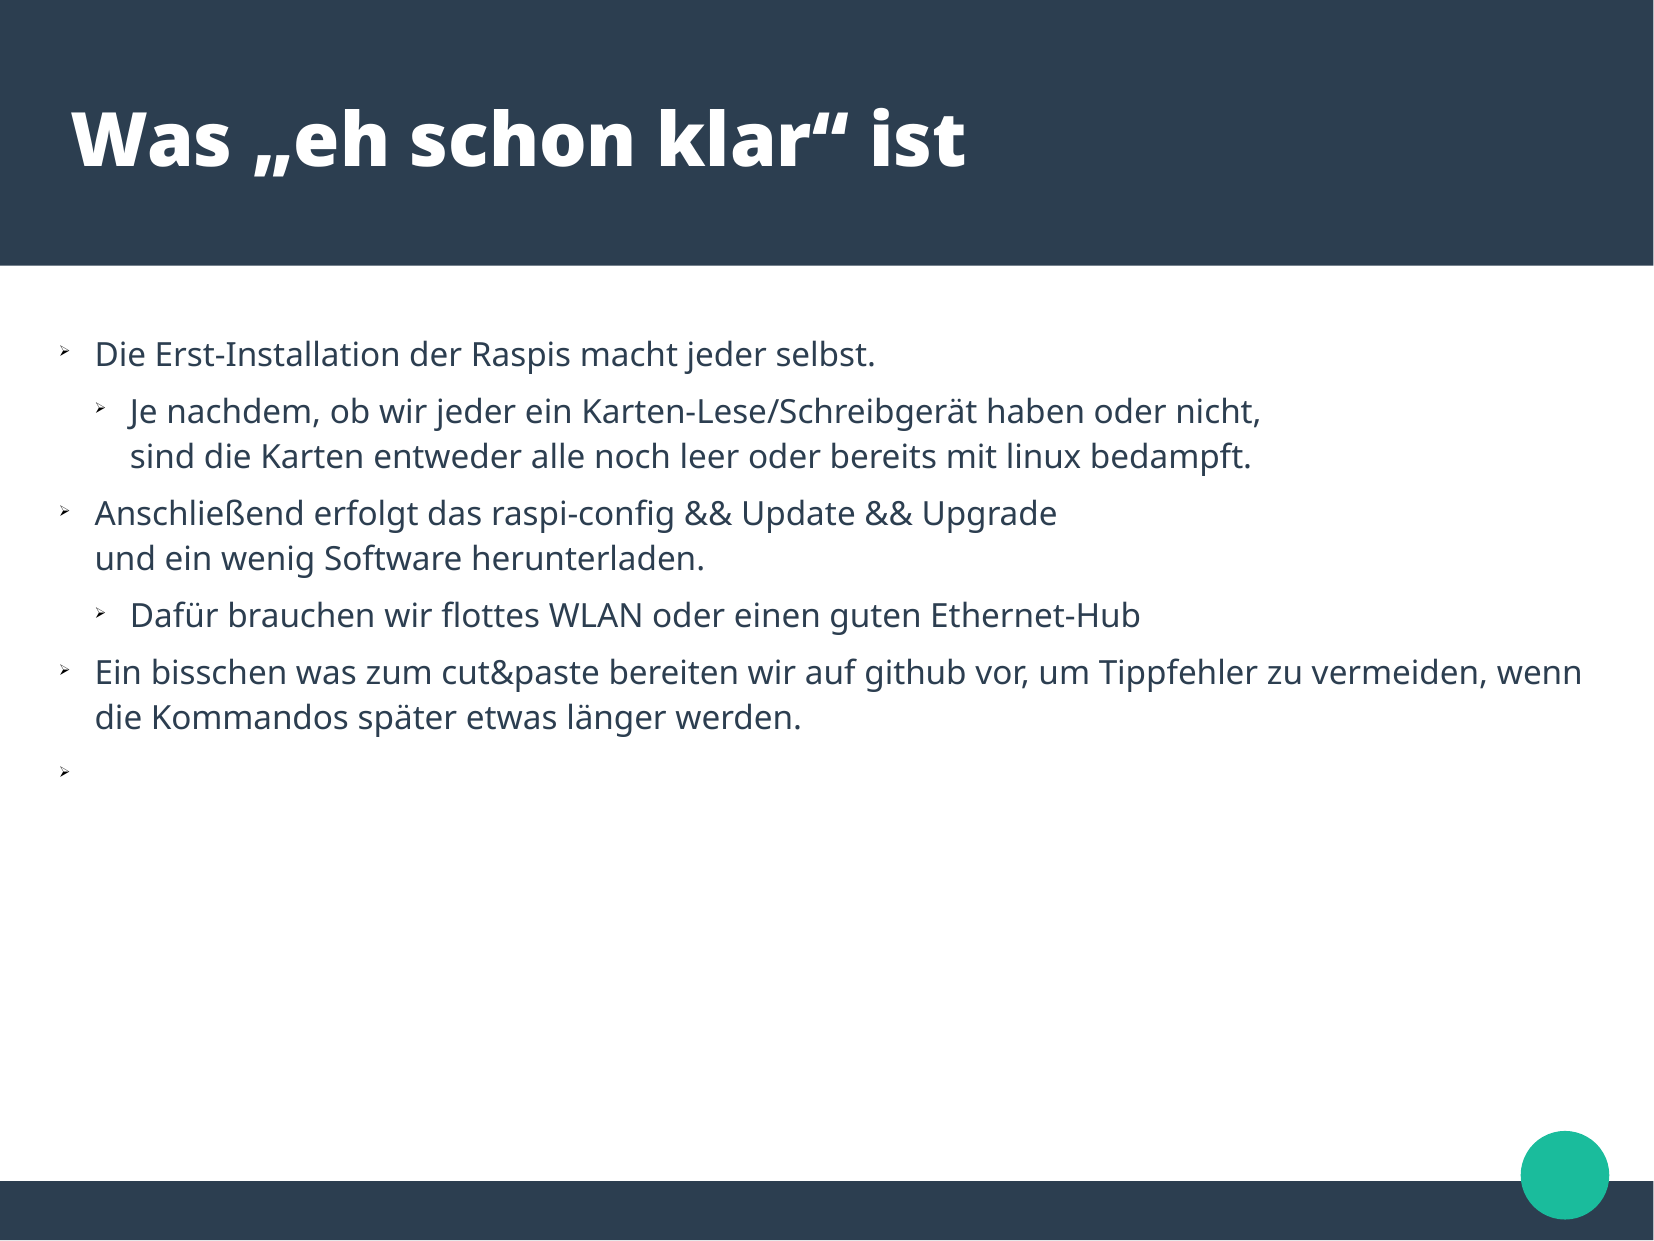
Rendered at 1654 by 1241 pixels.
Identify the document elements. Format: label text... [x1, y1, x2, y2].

subtitle Die Erst-Installation der Raspis macht jeder selbst. Je nachdem, ob wir jeder ein Karten-Lese/Schreibgerät haben oder nicht, sind die Karten entweder alle noch leer oder bereits mit linux bedampft. Anschließend erfolgt das raspi-config && Update && Upgrade und ein wenig Software herunterladen. Dafür brauchen wir flottes WLAN oder einen guten Ethernet-Hub Ein bisschen was zum cut&paste bereiten wir auf github vor, um Tippfehler zu vermeiden, wenn die Kommandos später etwas länger werden. [59, 330, 1595, 1151]
title Was „eh schon klar“ ist [70, 66, 1607, 209]
